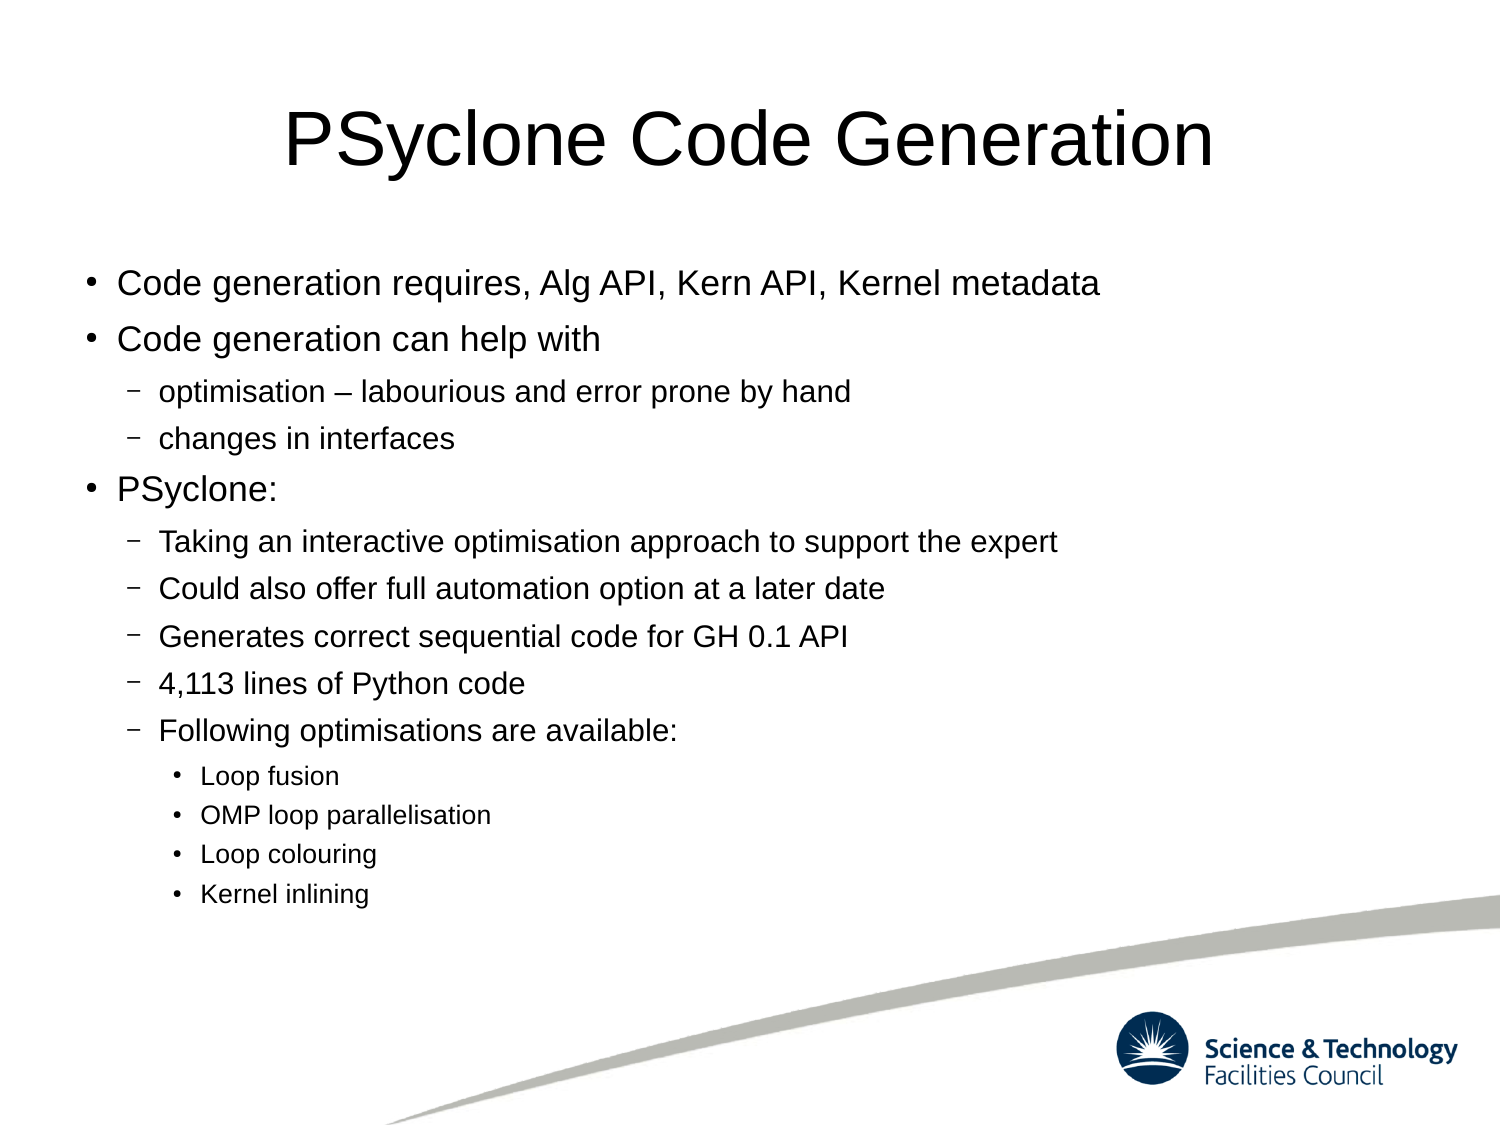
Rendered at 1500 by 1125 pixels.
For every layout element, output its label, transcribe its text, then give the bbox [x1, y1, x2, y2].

picture [371, 894, 1500, 1125]
title PSyclone Code Generation [75, 44, 1425, 233]
list Code generation requires, Alg API, Kern API, Kernel metadata Code generation can help with optimisation – labourious and error prone by hand changes in interfaces PSyclone: Taking an interactive optimisation approach to support the expert Could also offer full automation option at a later date Generates correct sequential code for GH 0.1 API 4,113 lines of Python code Following optimisations are available: Loop fusion OMP loop parallelisation Loop colouring Kernel inlining [75, 263, 1395, 916]
